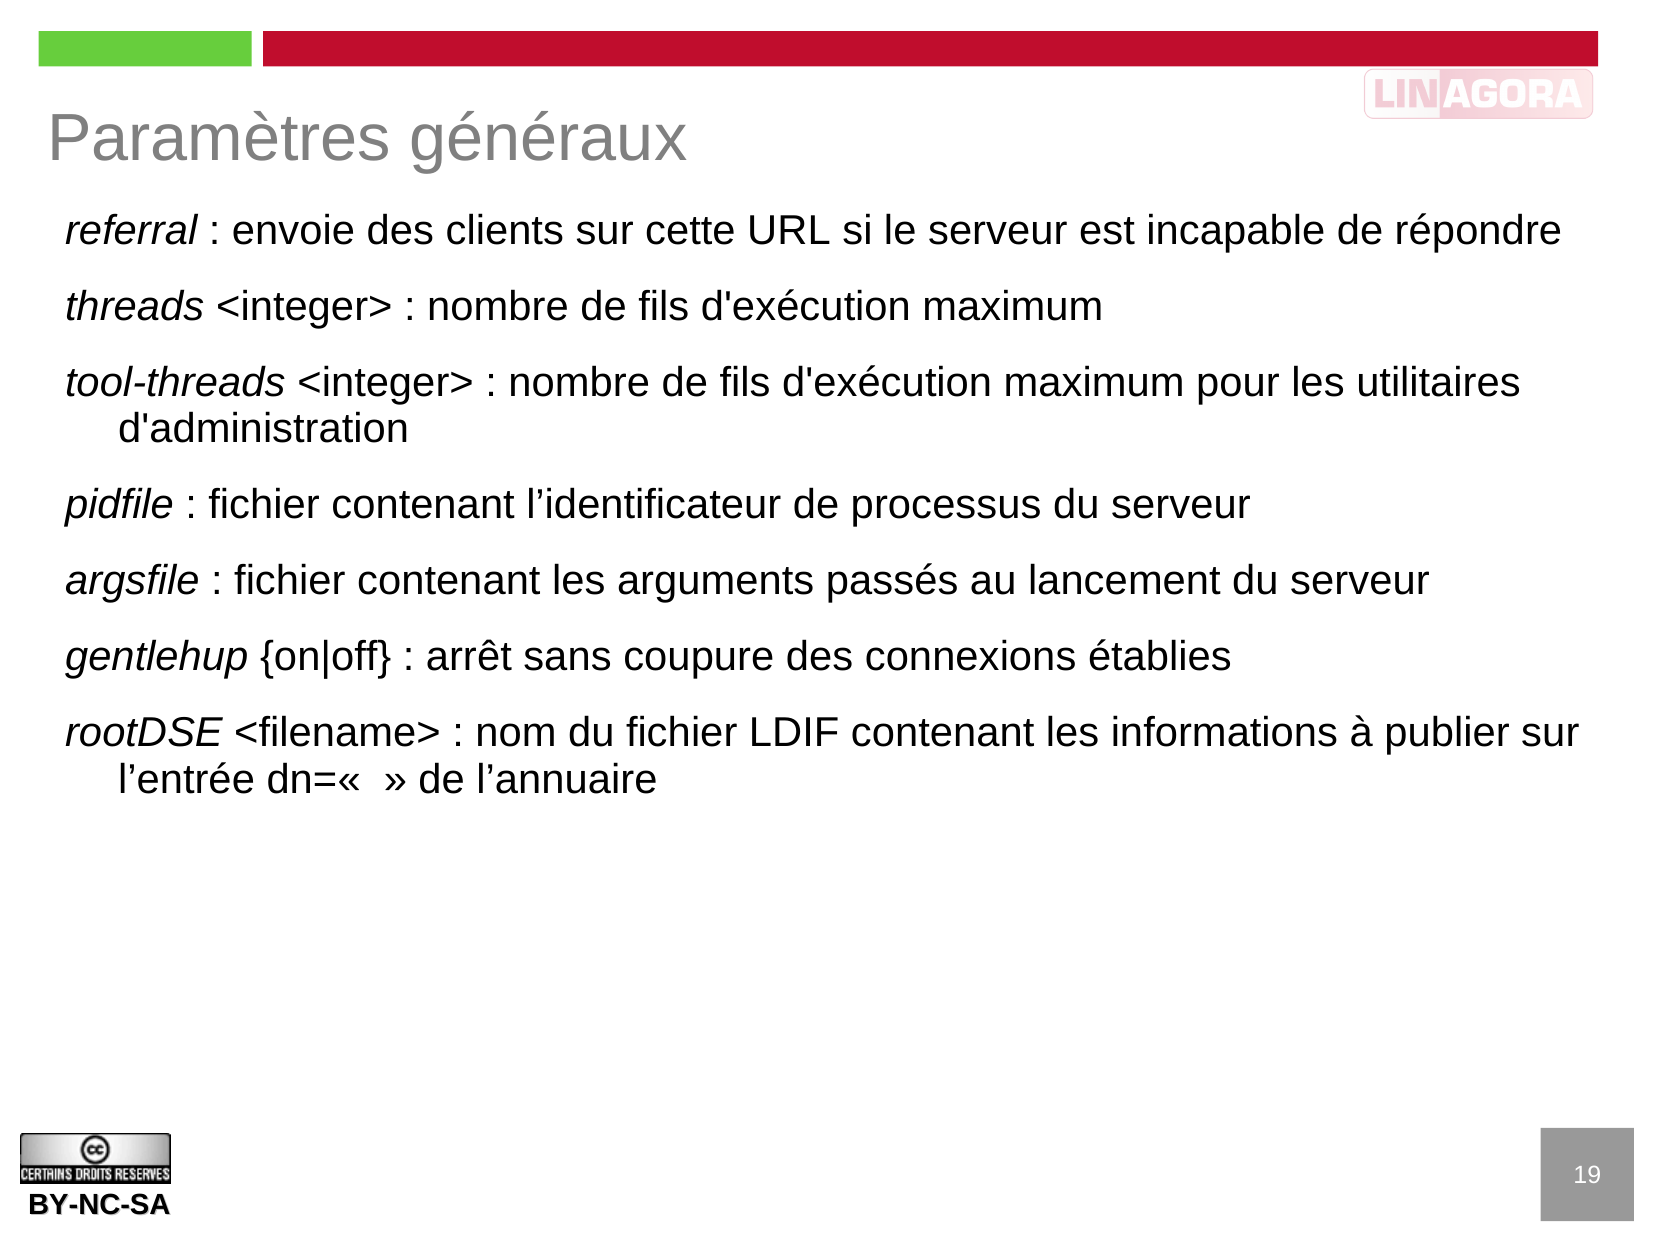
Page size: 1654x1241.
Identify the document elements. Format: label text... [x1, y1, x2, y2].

list referral : envoie des clients sur cette URL si le serveur est incapable de répondre threads <integer> : nombre de fils d'exécution maximum tool-threads <integer> : nombre de fils d'exécution maximum pour les utilitaires d'administration pidfile : fichier contenant l’identificateur de processus du serveur argsfile : fichier contenant les arguments passés au lancement du serveur gentlehup {on|off} : arrêt sans coupure des connexions établies rootDSE <filename> : nom du fichier LDIF contenant les informations à publier sur l’entrée dn=« » de l’annuaire [47, 206, 1625, 1093]
title Paramètres généraux [47, 97, 1447, 178]
picture [20, 1133, 171, 1184]
